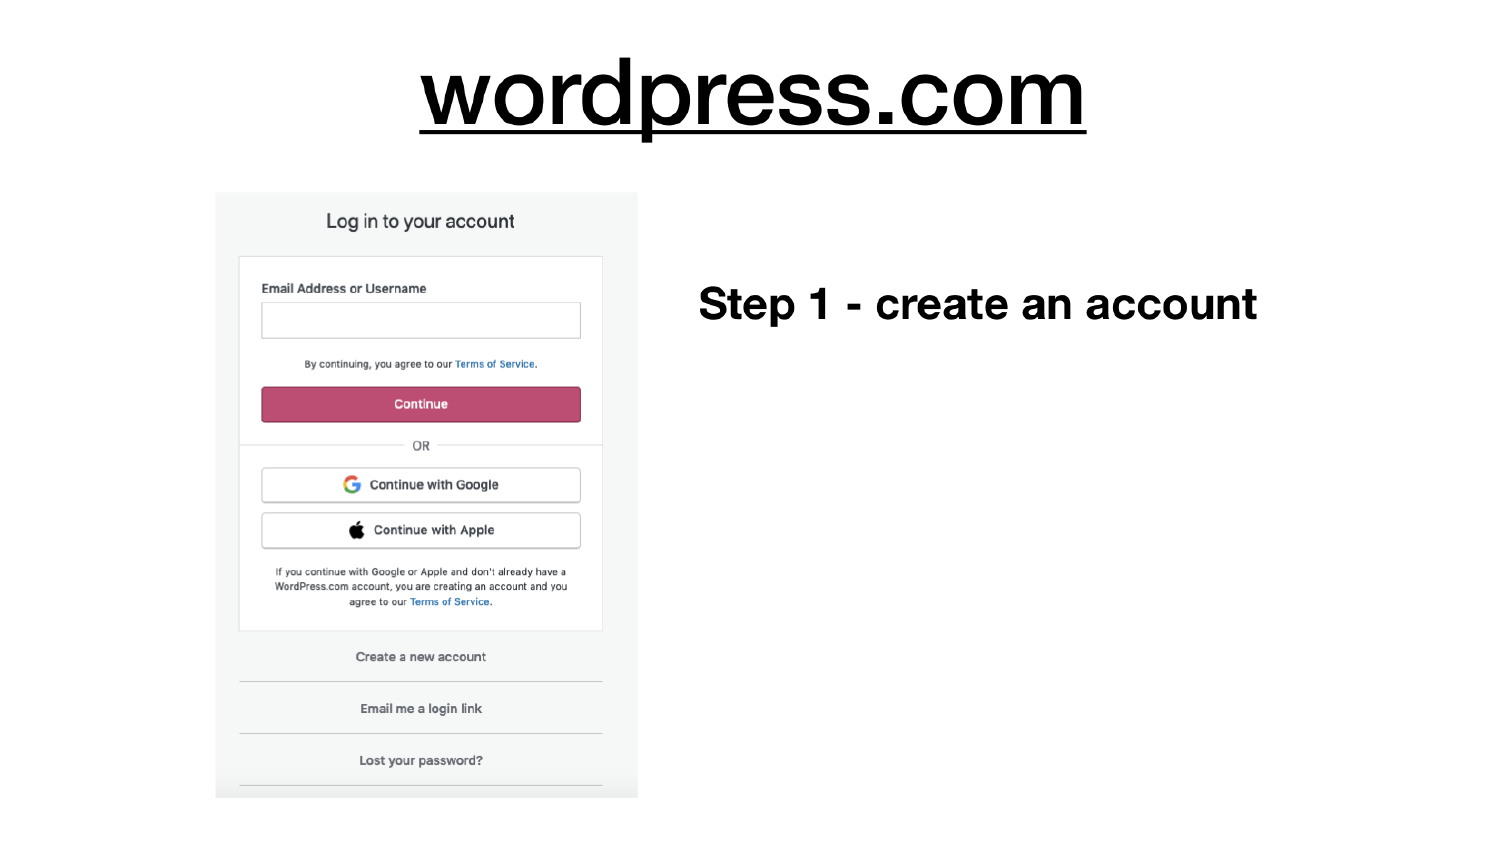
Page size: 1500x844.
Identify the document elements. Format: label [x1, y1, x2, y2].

picture [198, 24, 1302, 819]
